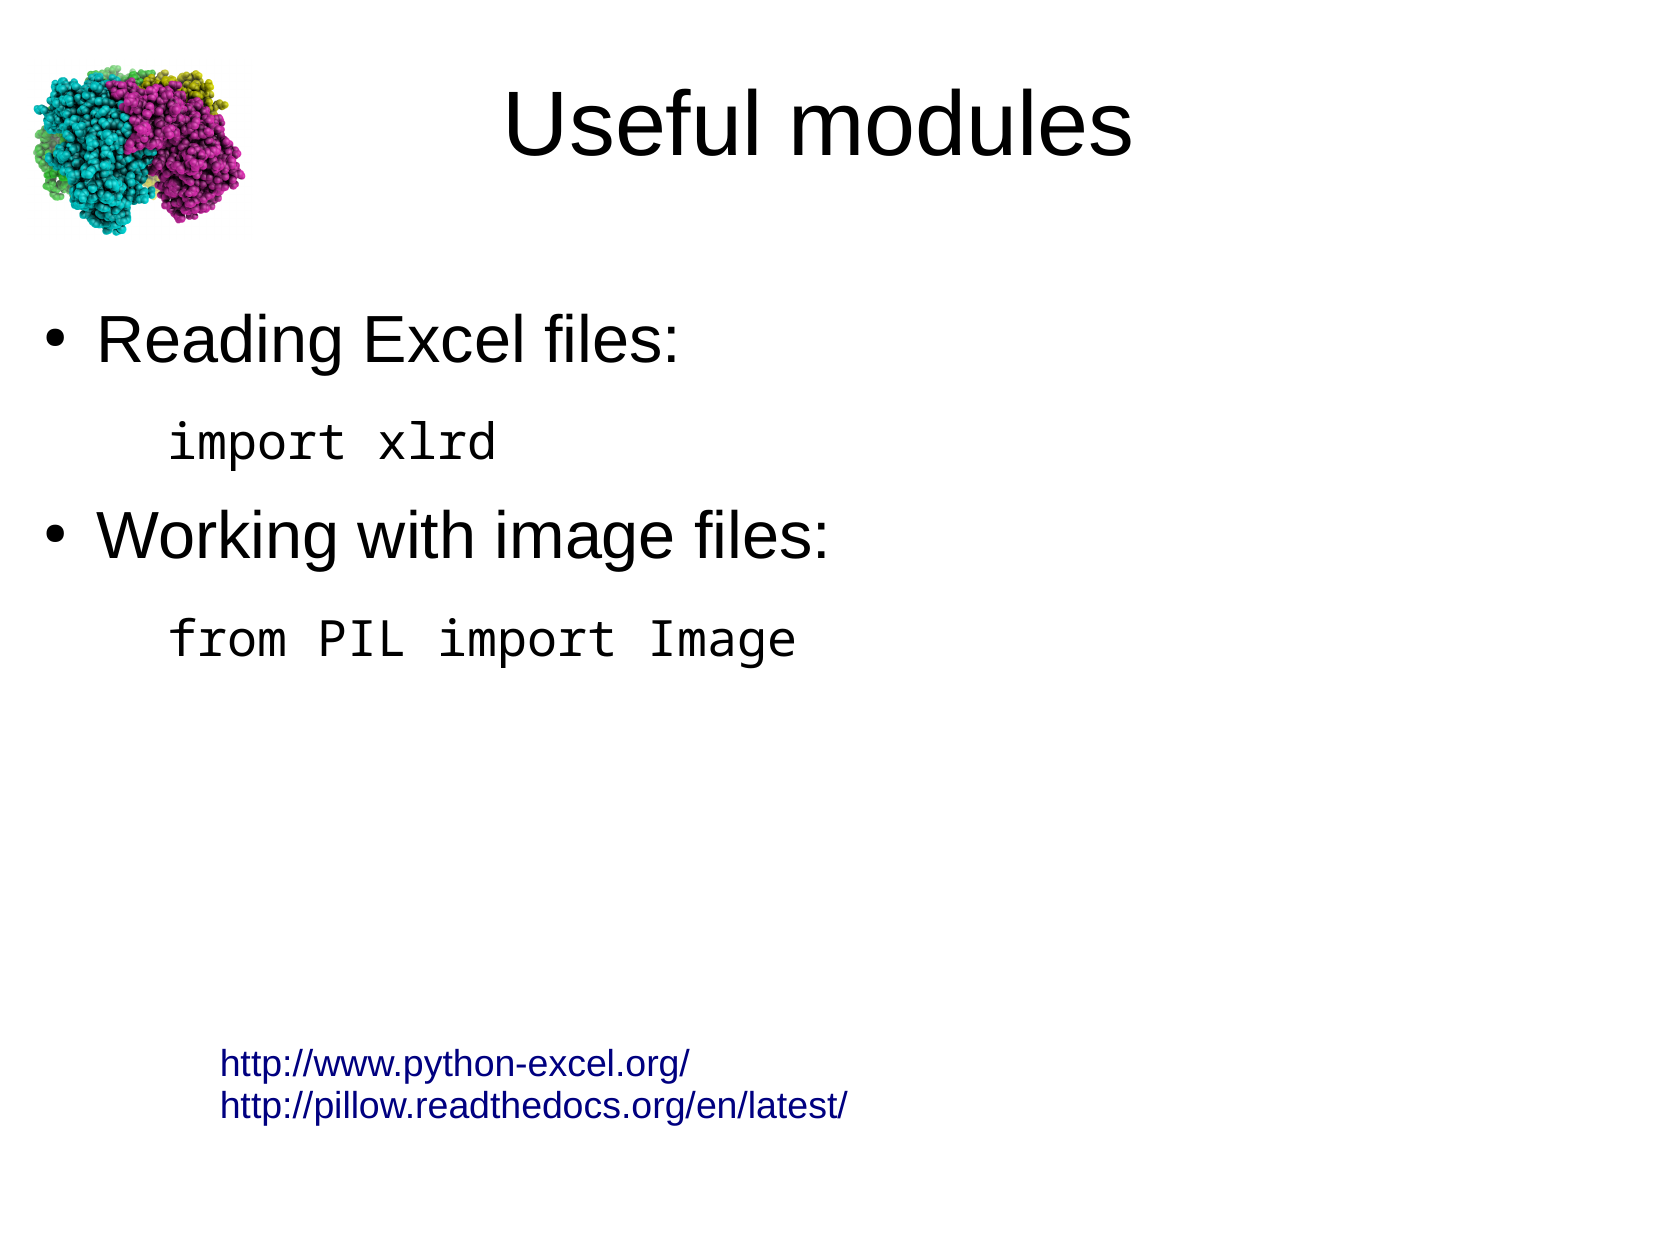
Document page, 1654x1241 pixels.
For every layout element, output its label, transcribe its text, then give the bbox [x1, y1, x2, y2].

list Reading Excel files: import xlrd Working with image files: from PIL import Image [25, 302, 1561, 1106]
title Useful modules [105, 0, 1534, 248]
text_box http://www.python-excel.org/ http://pillow.readthedocs.org/en/latest/ [205, 1035, 1381, 1134]
picture [27, 59, 105, 240]
